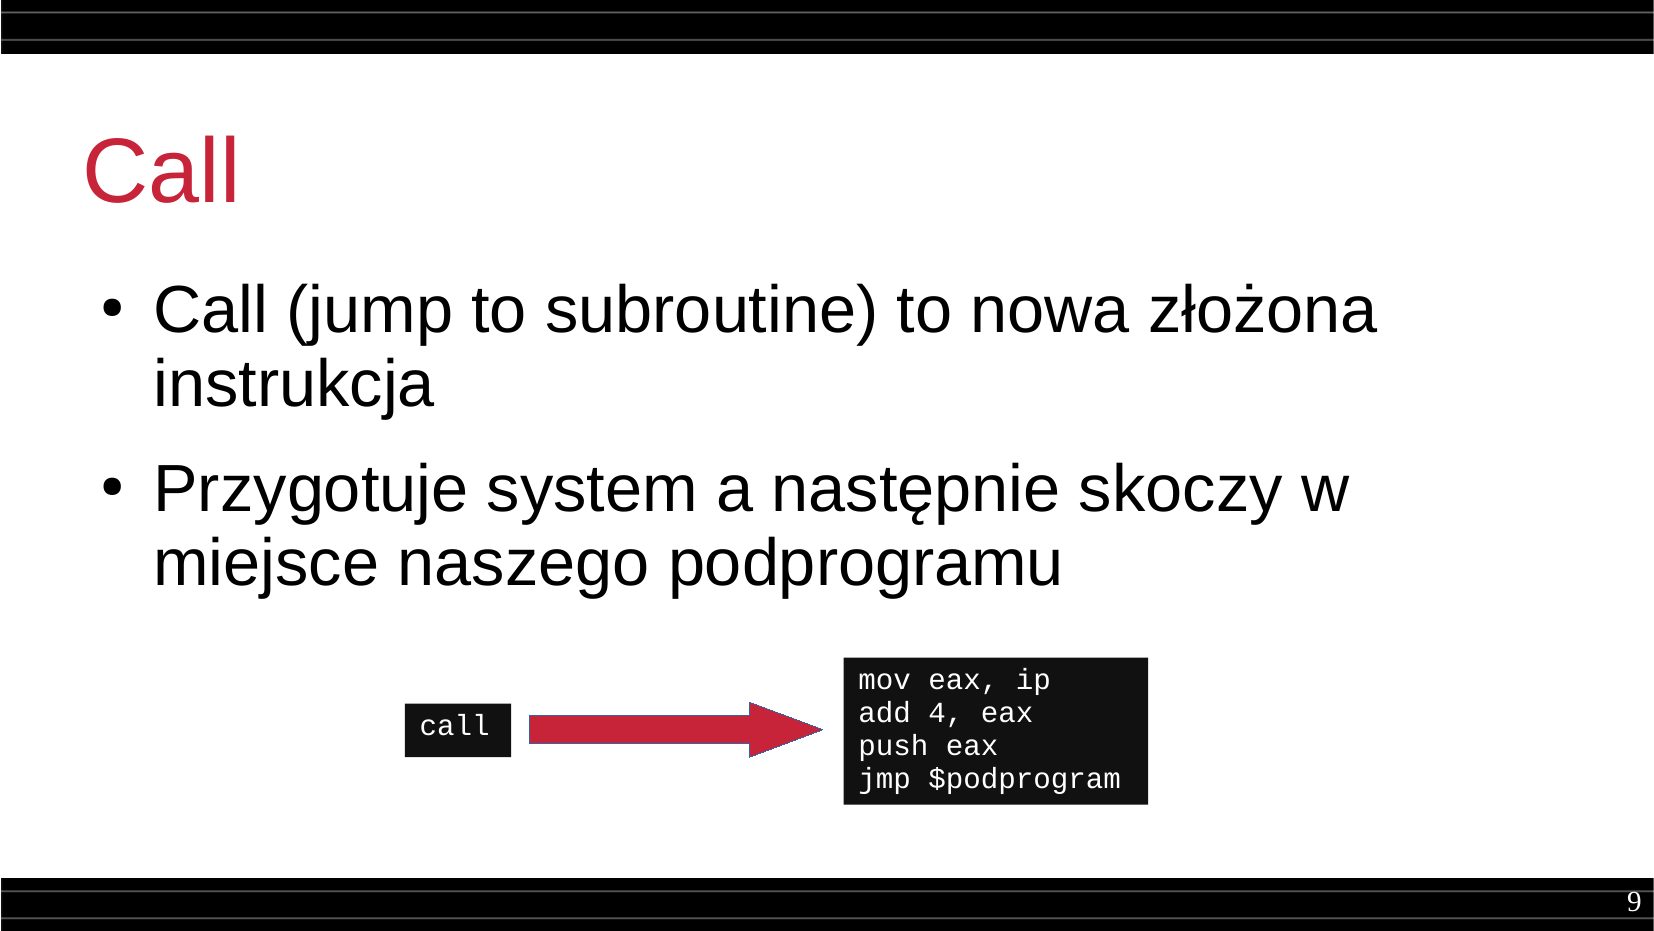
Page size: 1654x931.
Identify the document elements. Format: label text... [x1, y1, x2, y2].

text_box call [404, 703, 512, 758]
picture [1, 878, 1654, 931]
text_box mov eax, ip add 4, eax push eax jmp $podprogram [843, 657, 1149, 805]
title Call [82, 92, 1571, 249]
picture [1, 0, 1654, 54]
list Call (jump to subroutine) to nowa złożona instrukcja Przygotuje system a następnie skoczy w miejsce naszego podprogramu [82, 271, 1571, 758]
text_box [529, 702, 823, 758]
